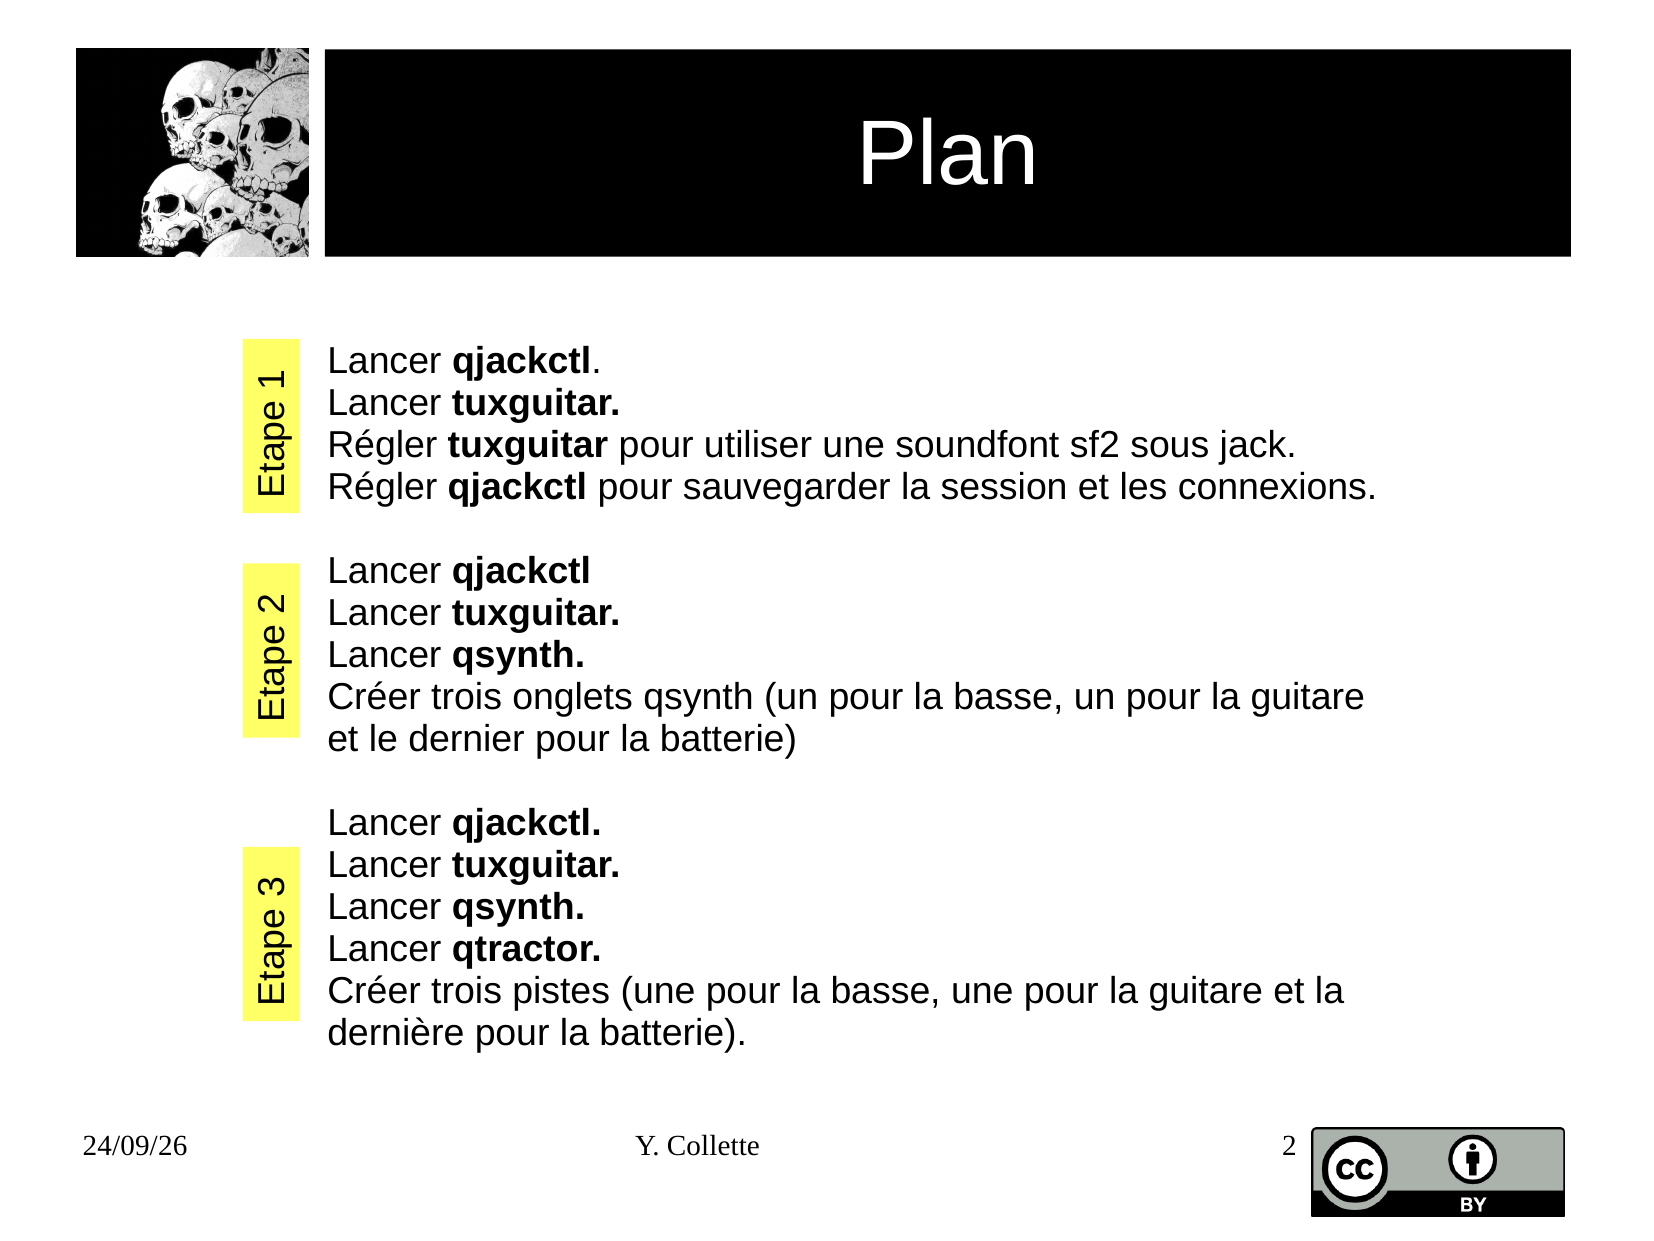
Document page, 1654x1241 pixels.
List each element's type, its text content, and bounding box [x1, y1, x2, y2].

picture [76, 48, 309, 257]
text_box Etape 1 [242, 338, 300, 514]
text_box Lancer qjackctl. Lancer tuxguitar. Régler tuxguitar pour utiliser une soundfont sf2 sous jack. Régler qjackctl pour sauvegarder la session et les connexions. Lancer qjackctl Lancer tuxguitar. Lancer qsynth. Créer trois onglets qsynth (un pour la basse, un pour la guitare et le dernier pour la batterie) Lancer qjackctl. Lancer tuxguitar. Lancer qsynth. Lancer qtractor. Créer trois pistes (une pour la basse, une pour la guitare et la dernière pour la batterie). [312, 332, 1399, 1081]
text_box Etape 2 [242, 563, 300, 738]
title Plan [324, 49, 1571, 257]
text_box Etape 3 [242, 846, 300, 1022]
picture [1311, 1127, 1565, 1217]
